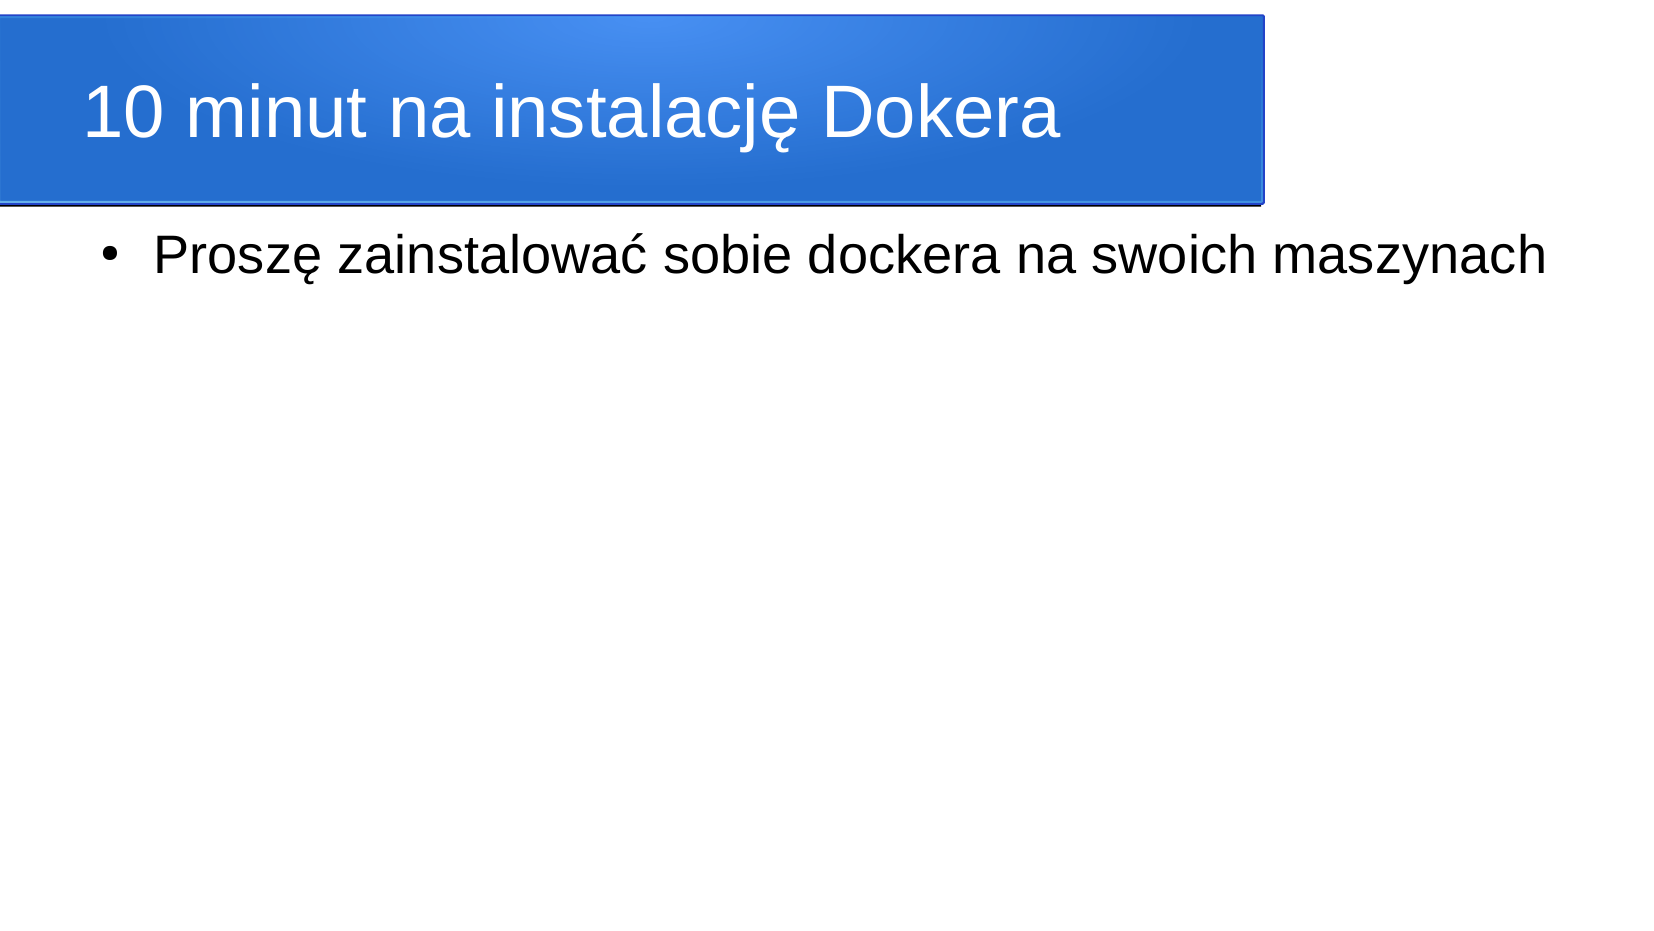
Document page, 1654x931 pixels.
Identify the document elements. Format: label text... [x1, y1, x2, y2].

title 10 minut na instalację Dokera [82, 35, 1235, 189]
list Proszę zainstalować sobie dockera na swoich maszynach [82, 224, 1571, 764]
